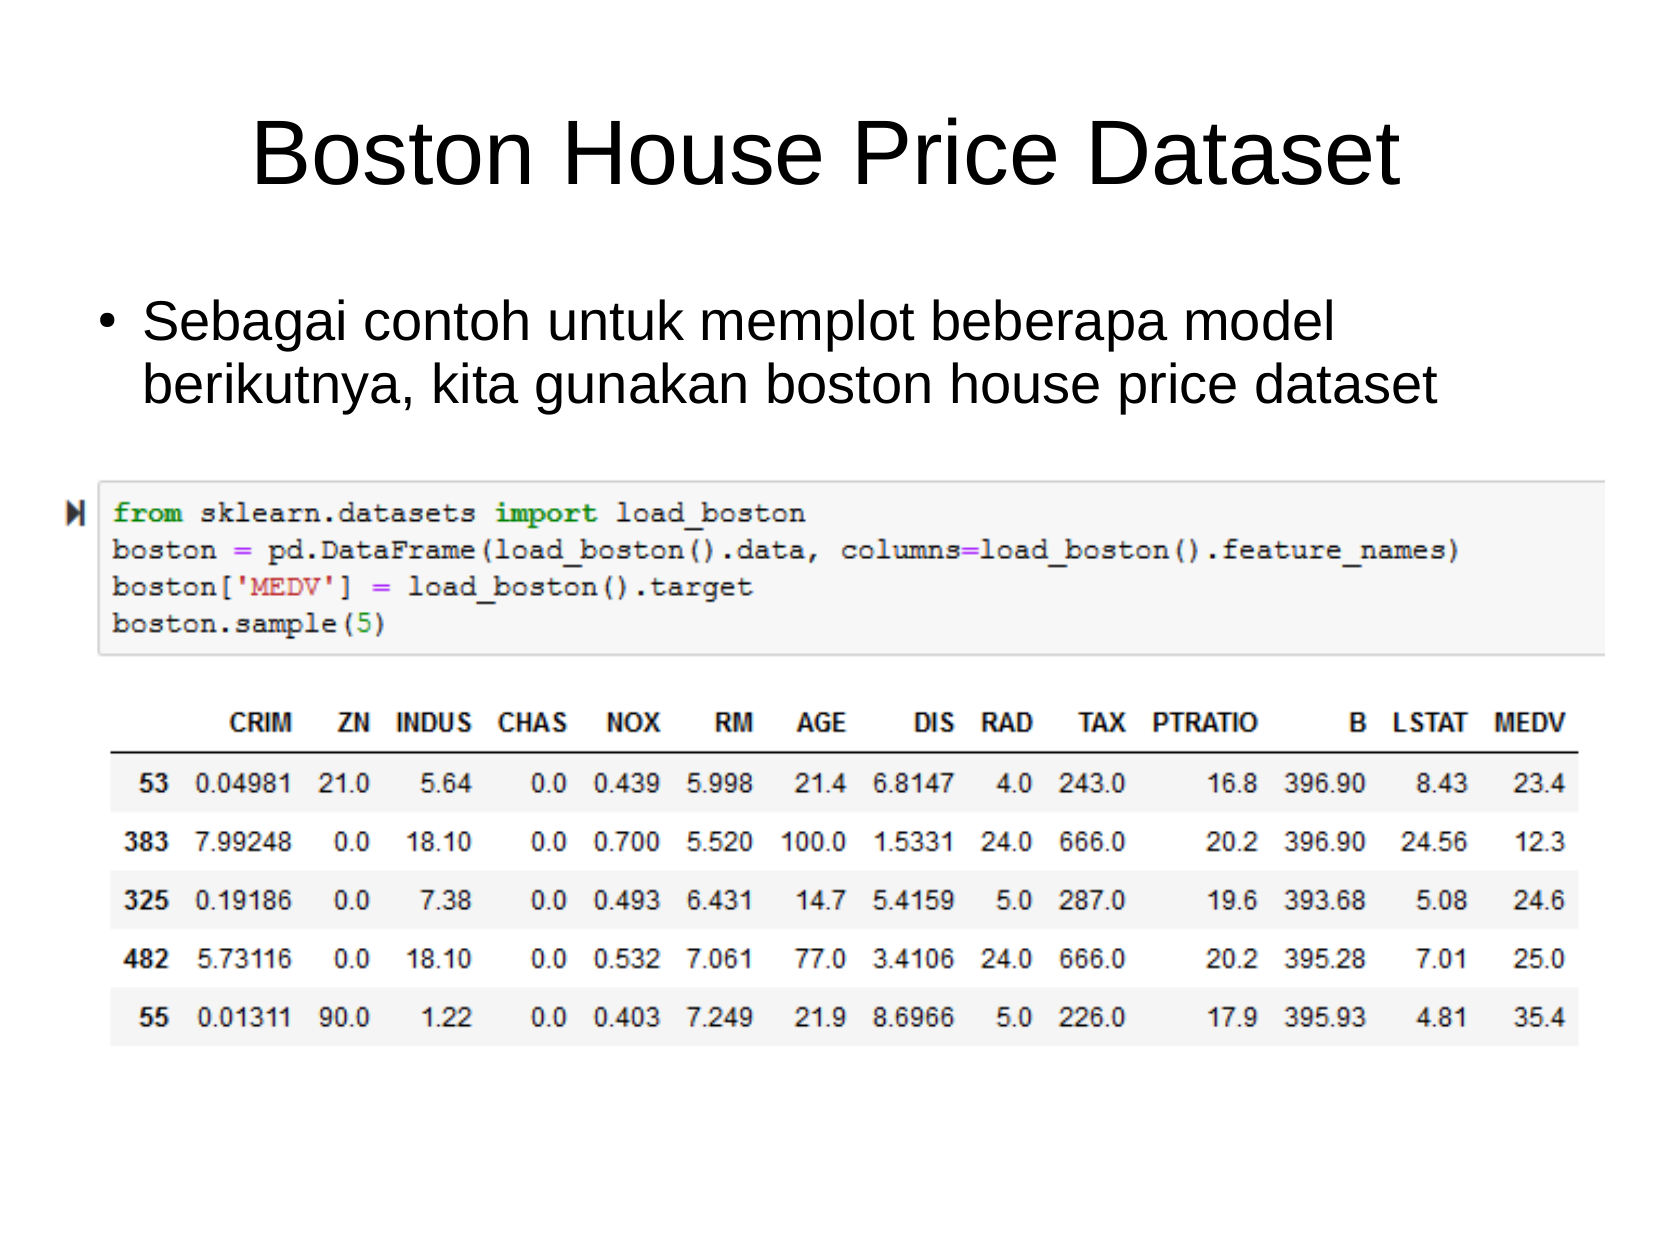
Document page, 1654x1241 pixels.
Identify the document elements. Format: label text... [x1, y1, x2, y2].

list Sebagai contoh untuk memplot beberapa model berikutnya, kita gunakan boston house price dataset [82, 290, 1571, 419]
title Boston House Price Dataset [82, 49, 1571, 257]
picture [31, 455, 1605, 1064]
